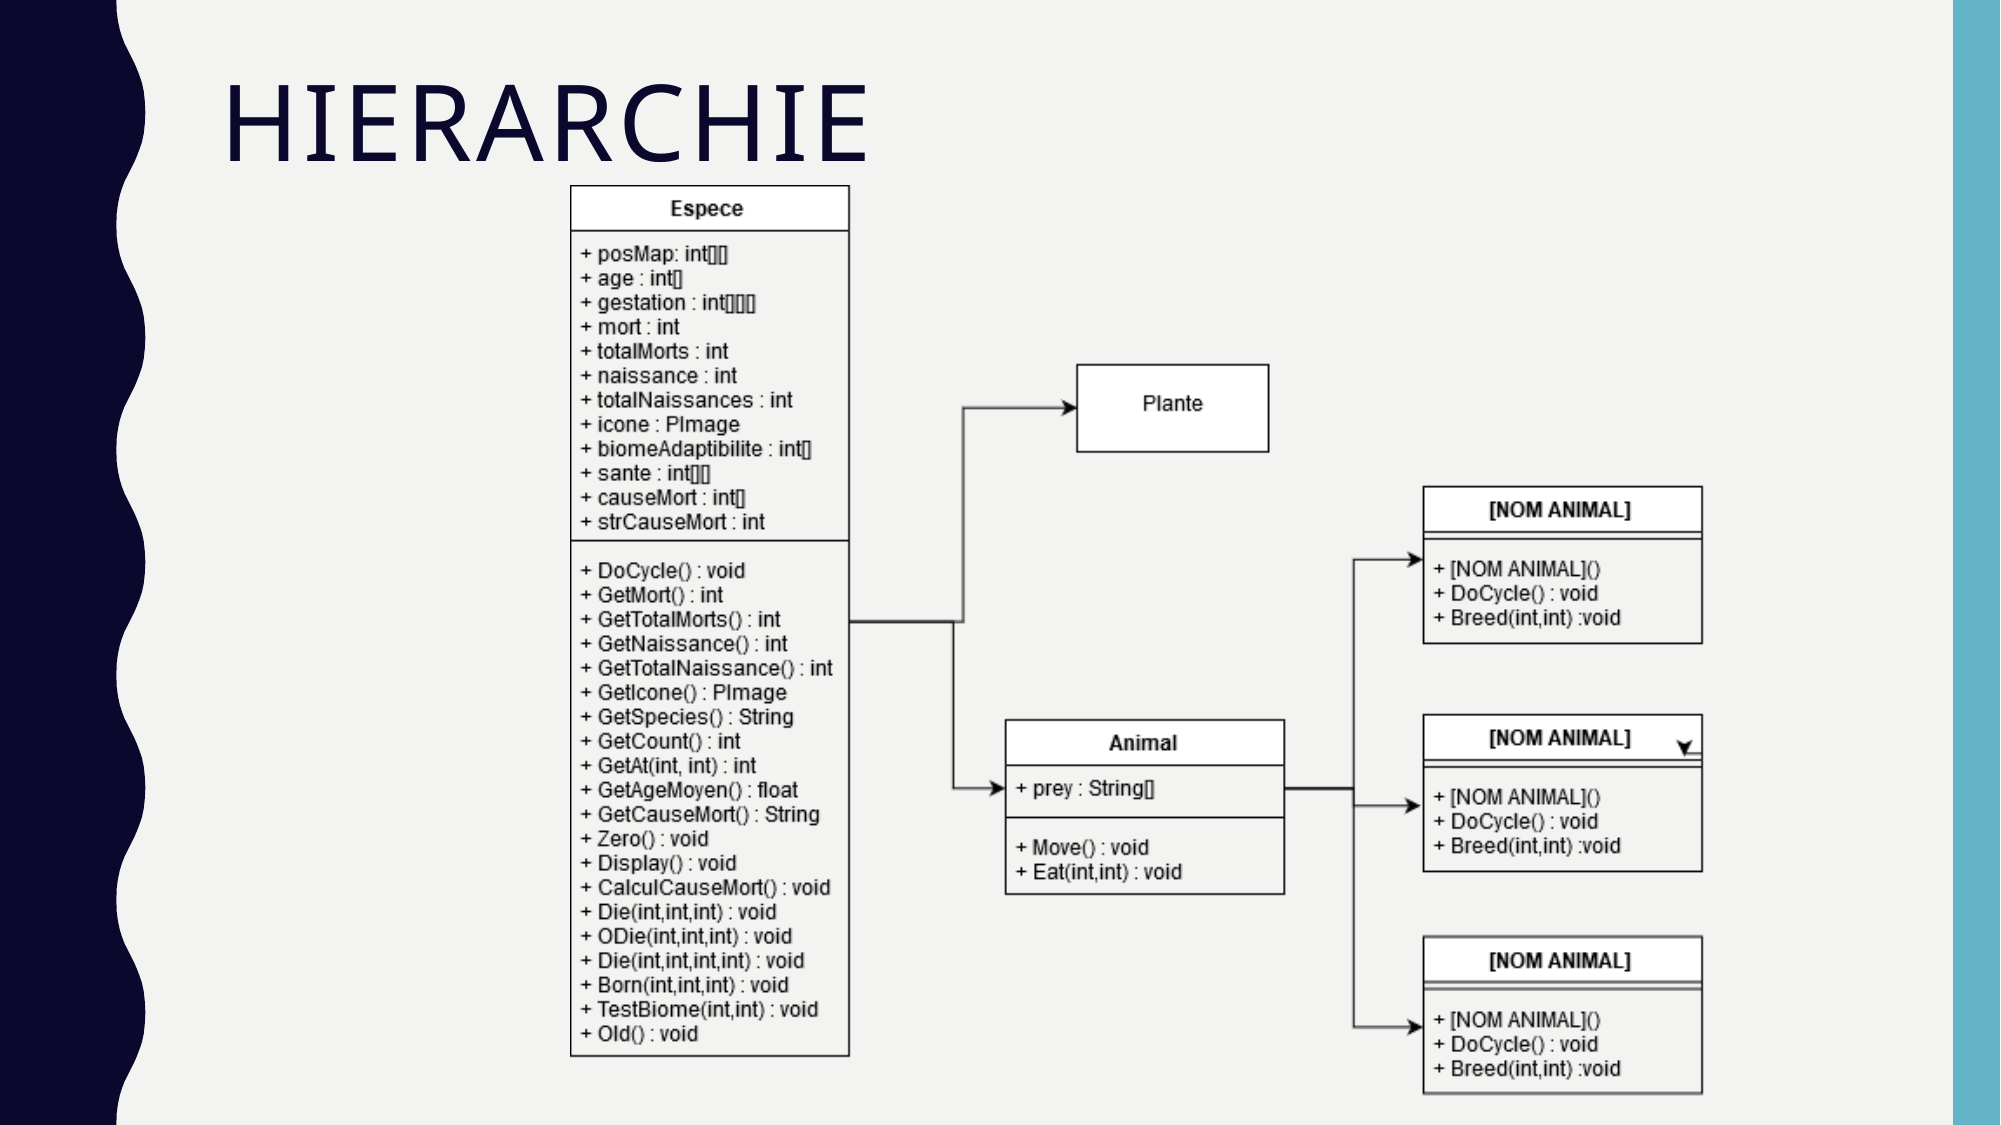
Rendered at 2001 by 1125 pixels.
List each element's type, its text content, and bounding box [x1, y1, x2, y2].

title Hierarchie [205, 62, 1876, 308]
picture [570, 185, 1719, 1099]
